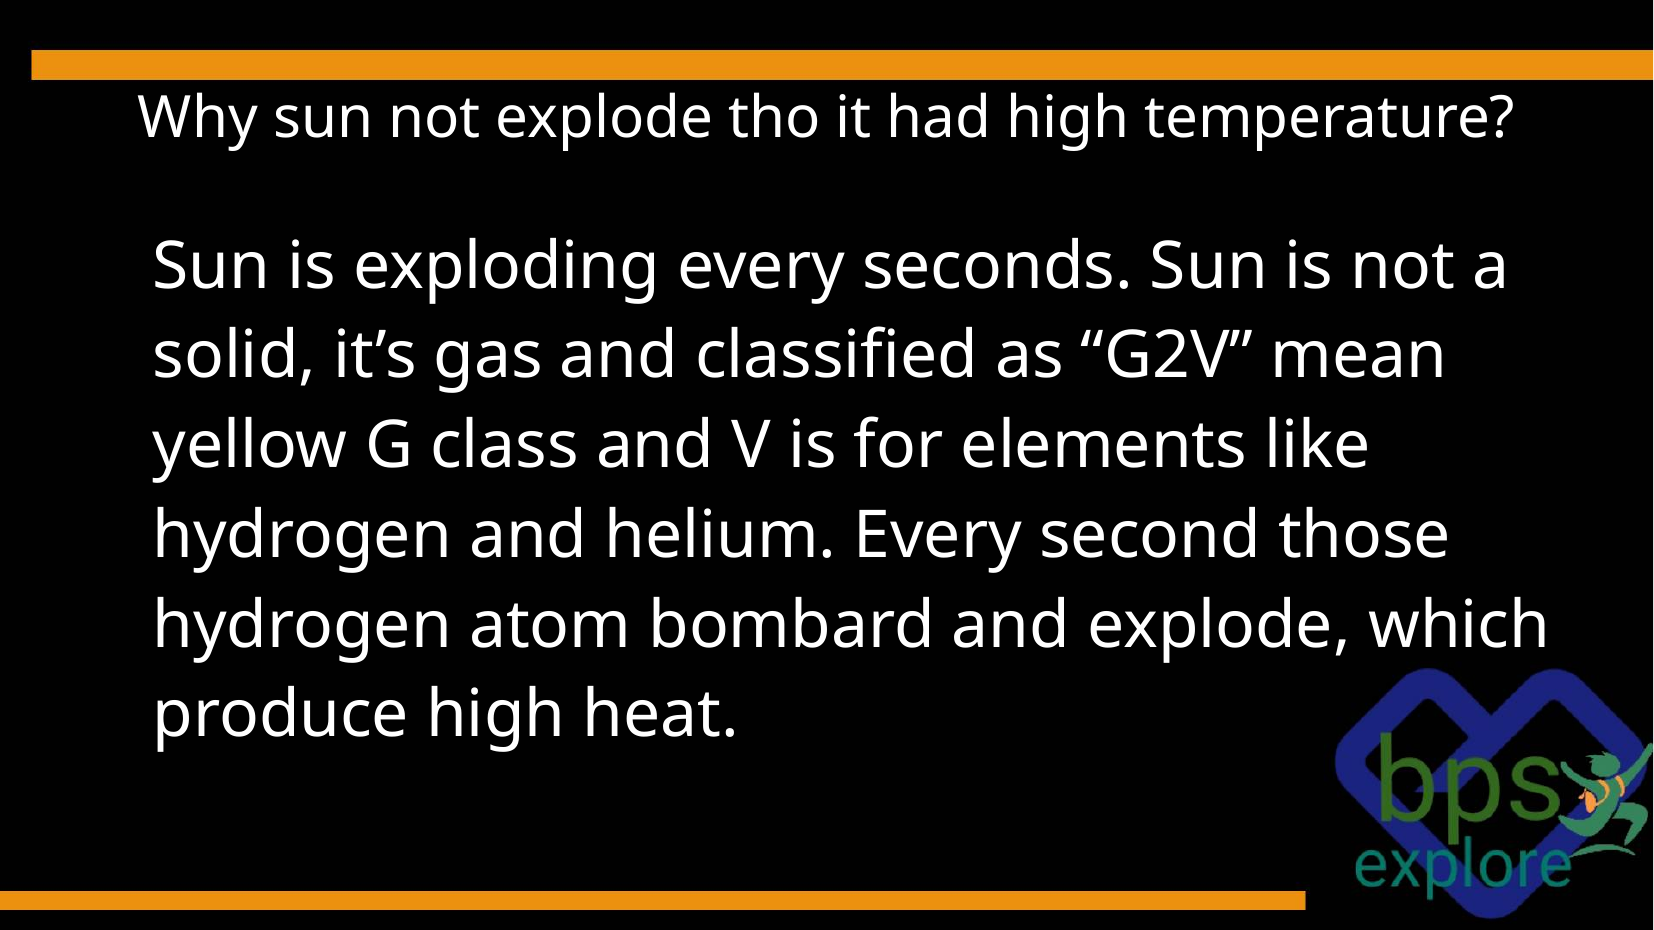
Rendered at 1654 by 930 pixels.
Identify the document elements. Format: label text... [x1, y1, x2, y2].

picture [0, 0, 1654, 930]
title Why sun not explode tho it had high temperature? [82, 37, 1571, 193]
list Sun is exploding every seconds. Sun is not a solid, it’s gas and classified as “G2V” mean yellow G class and V is for elements like hydrogen and helium. Every second those hydrogen atom bombard and explode, which produce high heat. [82, 217, 1571, 757]
